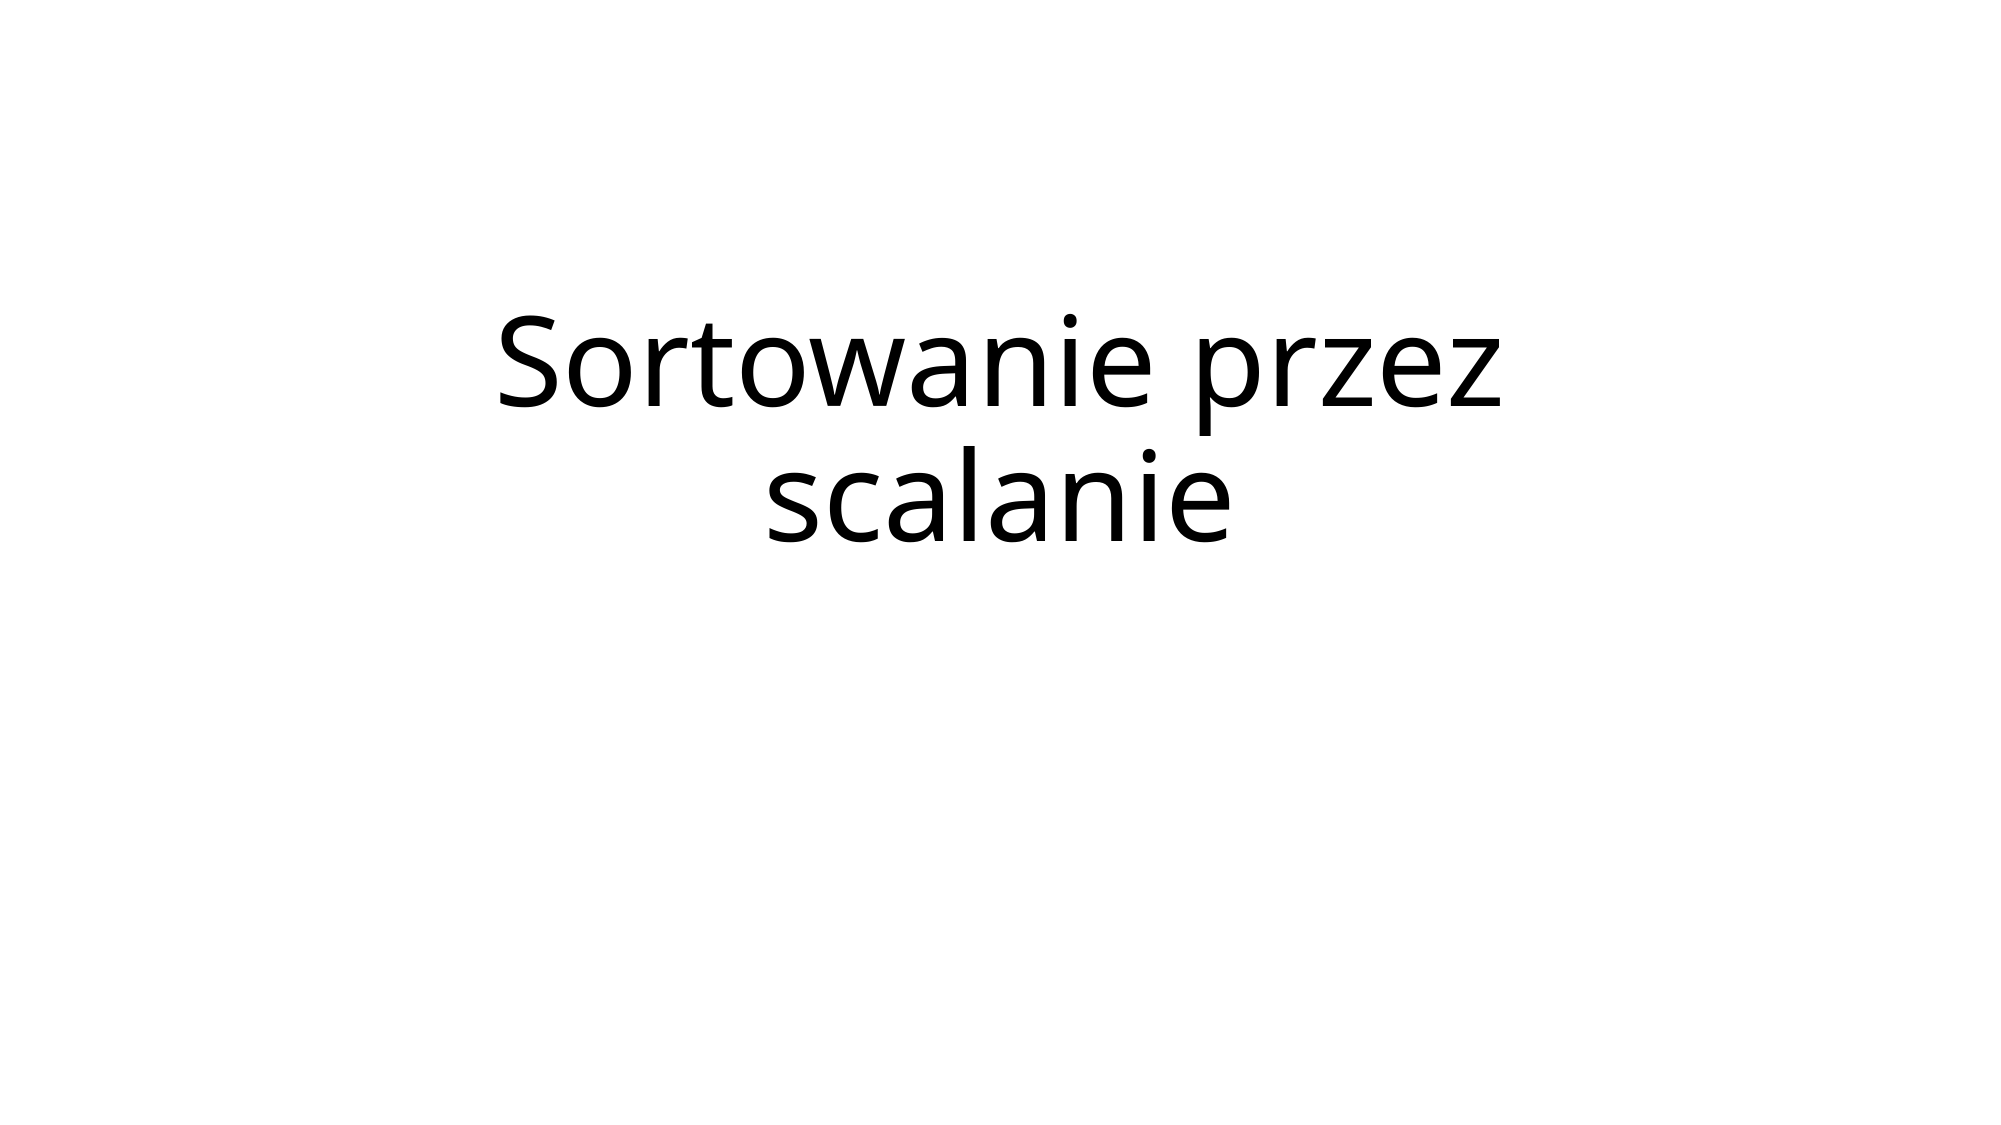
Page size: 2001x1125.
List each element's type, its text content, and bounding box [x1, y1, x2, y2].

title Sortowanie przez scalanie [249, 184, 1750, 576]
